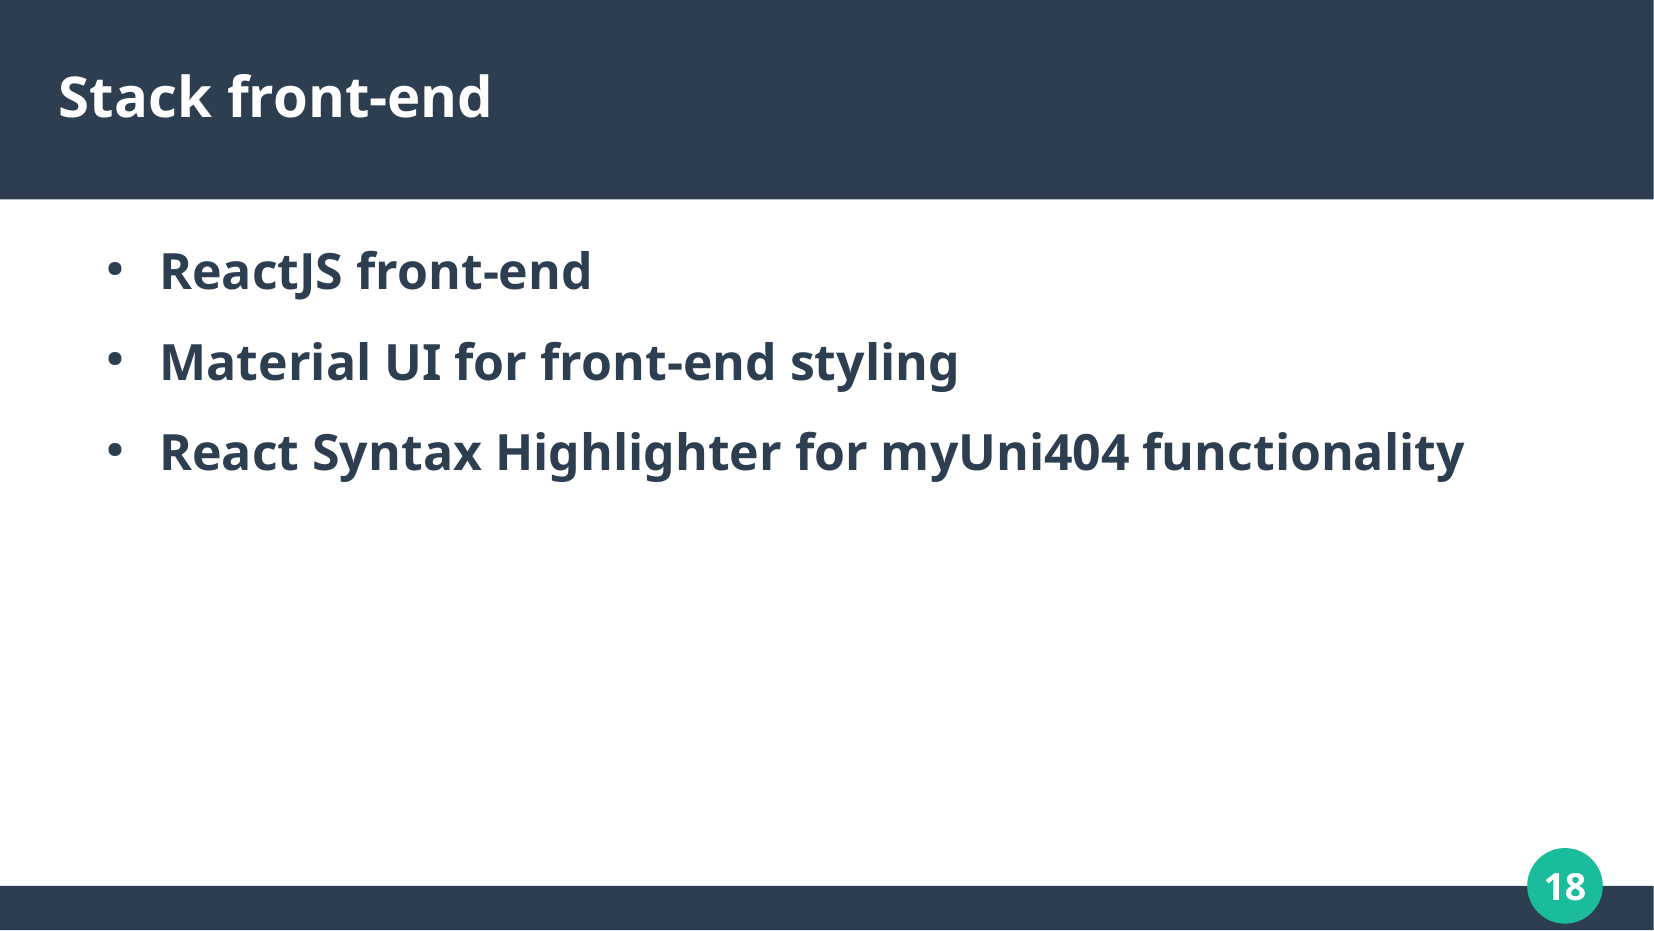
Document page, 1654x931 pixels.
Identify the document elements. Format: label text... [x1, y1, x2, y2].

list ReactJS front-end Material UI for front-end styling React Syntax Highlighter for myUni404 functionality [88, 236, 1625, 857]
title Stack front-end [59, 37, 1595, 155]
